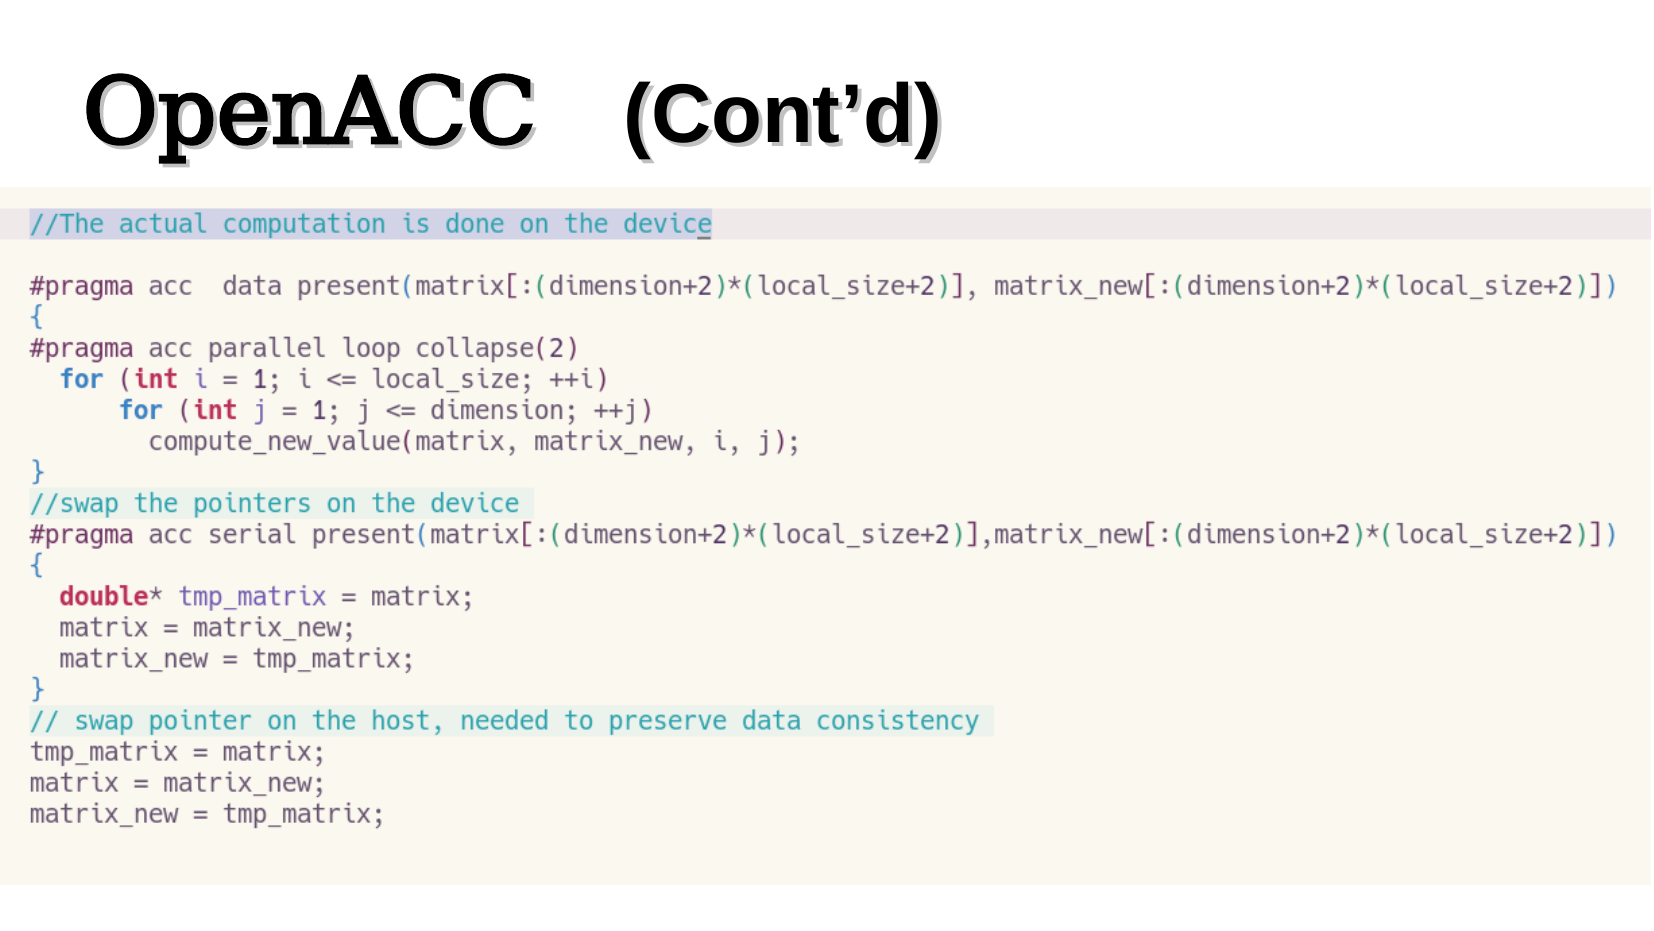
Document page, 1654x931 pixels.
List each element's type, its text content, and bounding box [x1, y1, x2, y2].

title OpenACC (Cont’d) [82, 37, 1571, 187]
picture [0, 187, 1651, 885]
